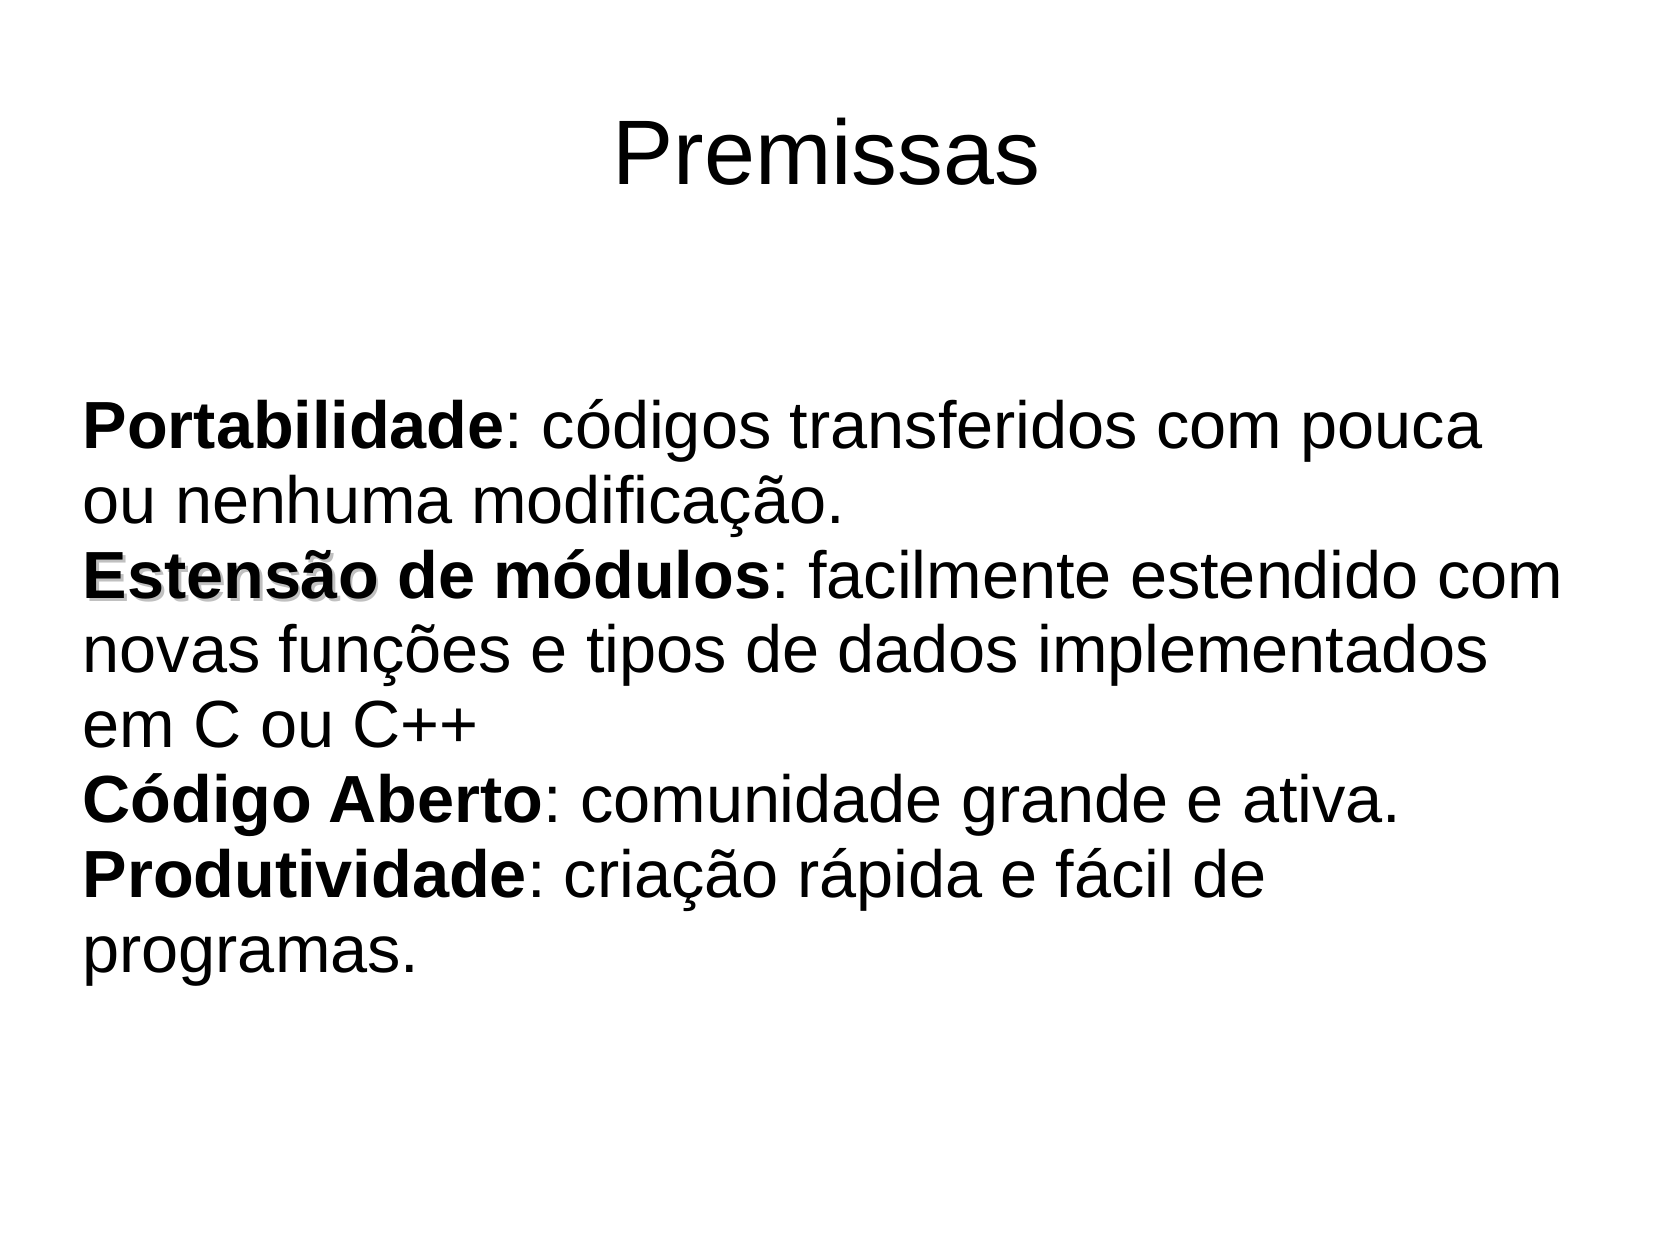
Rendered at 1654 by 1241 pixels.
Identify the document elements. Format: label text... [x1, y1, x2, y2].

subtitle Portabilidade: códigos transferidos com pouca ou nenhuma modificação. Estensão de módulos: facilmente estendido com novas funções e tipos de dados implementados em C ou C++ Código Aberto: comunidade grande e ativa. Produtividade: criação rápida e fácil de programas. [82, 290, 1571, 1010]
title Premissas [82, 49, 1571, 257]
